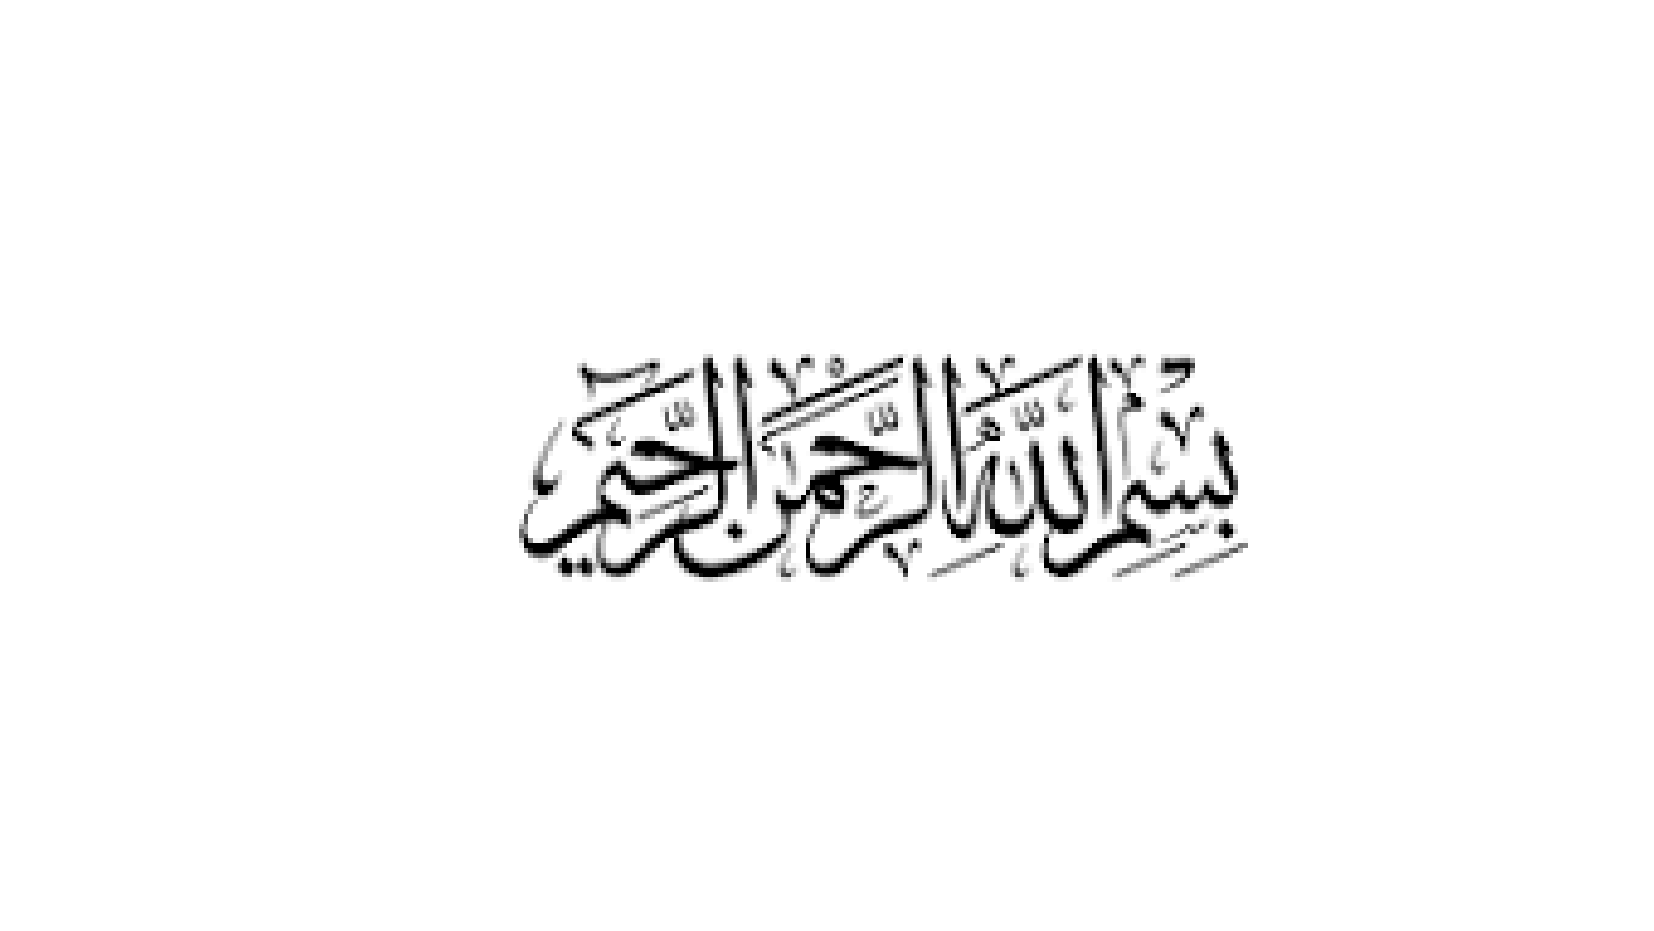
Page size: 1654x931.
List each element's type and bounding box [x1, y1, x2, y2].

picture [383, 0, 1375, 931]
